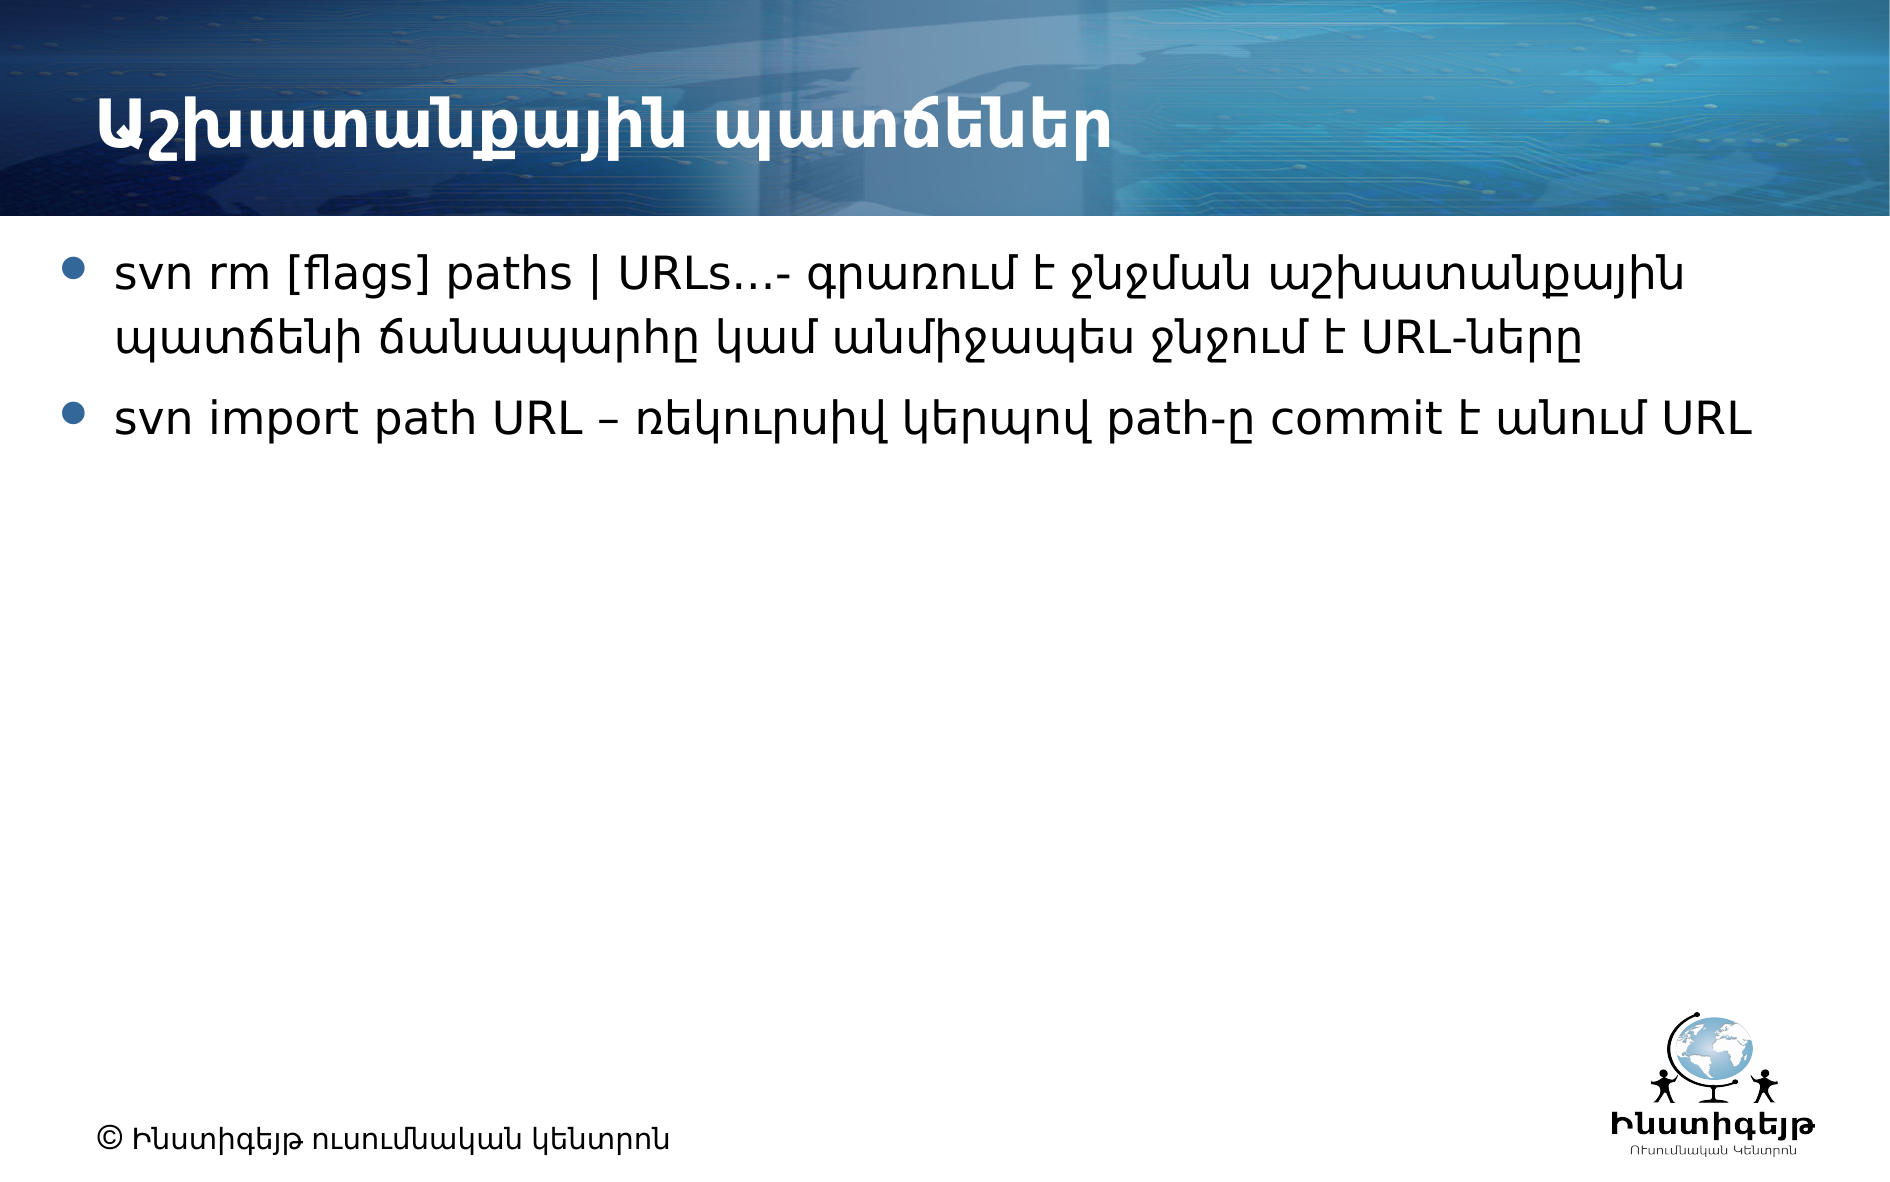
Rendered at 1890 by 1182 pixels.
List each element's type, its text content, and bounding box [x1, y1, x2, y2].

picture [1612, 1012, 1815, 1157]
title Աշխատանքային պատճեներ [94, 54, 1793, 210]
list svn rm [flags] paths | URLs...- գրառում է ջնջման աշխատանքային պատճենի ճանապարհը կամ անմիջապես ջնջում է URL-ները svn import path URL – ռեկուրսիվ կերպով path-ը commit է անում URL [59, 236, 1831, 1001]
picture [0, 0, 1890, 216]
